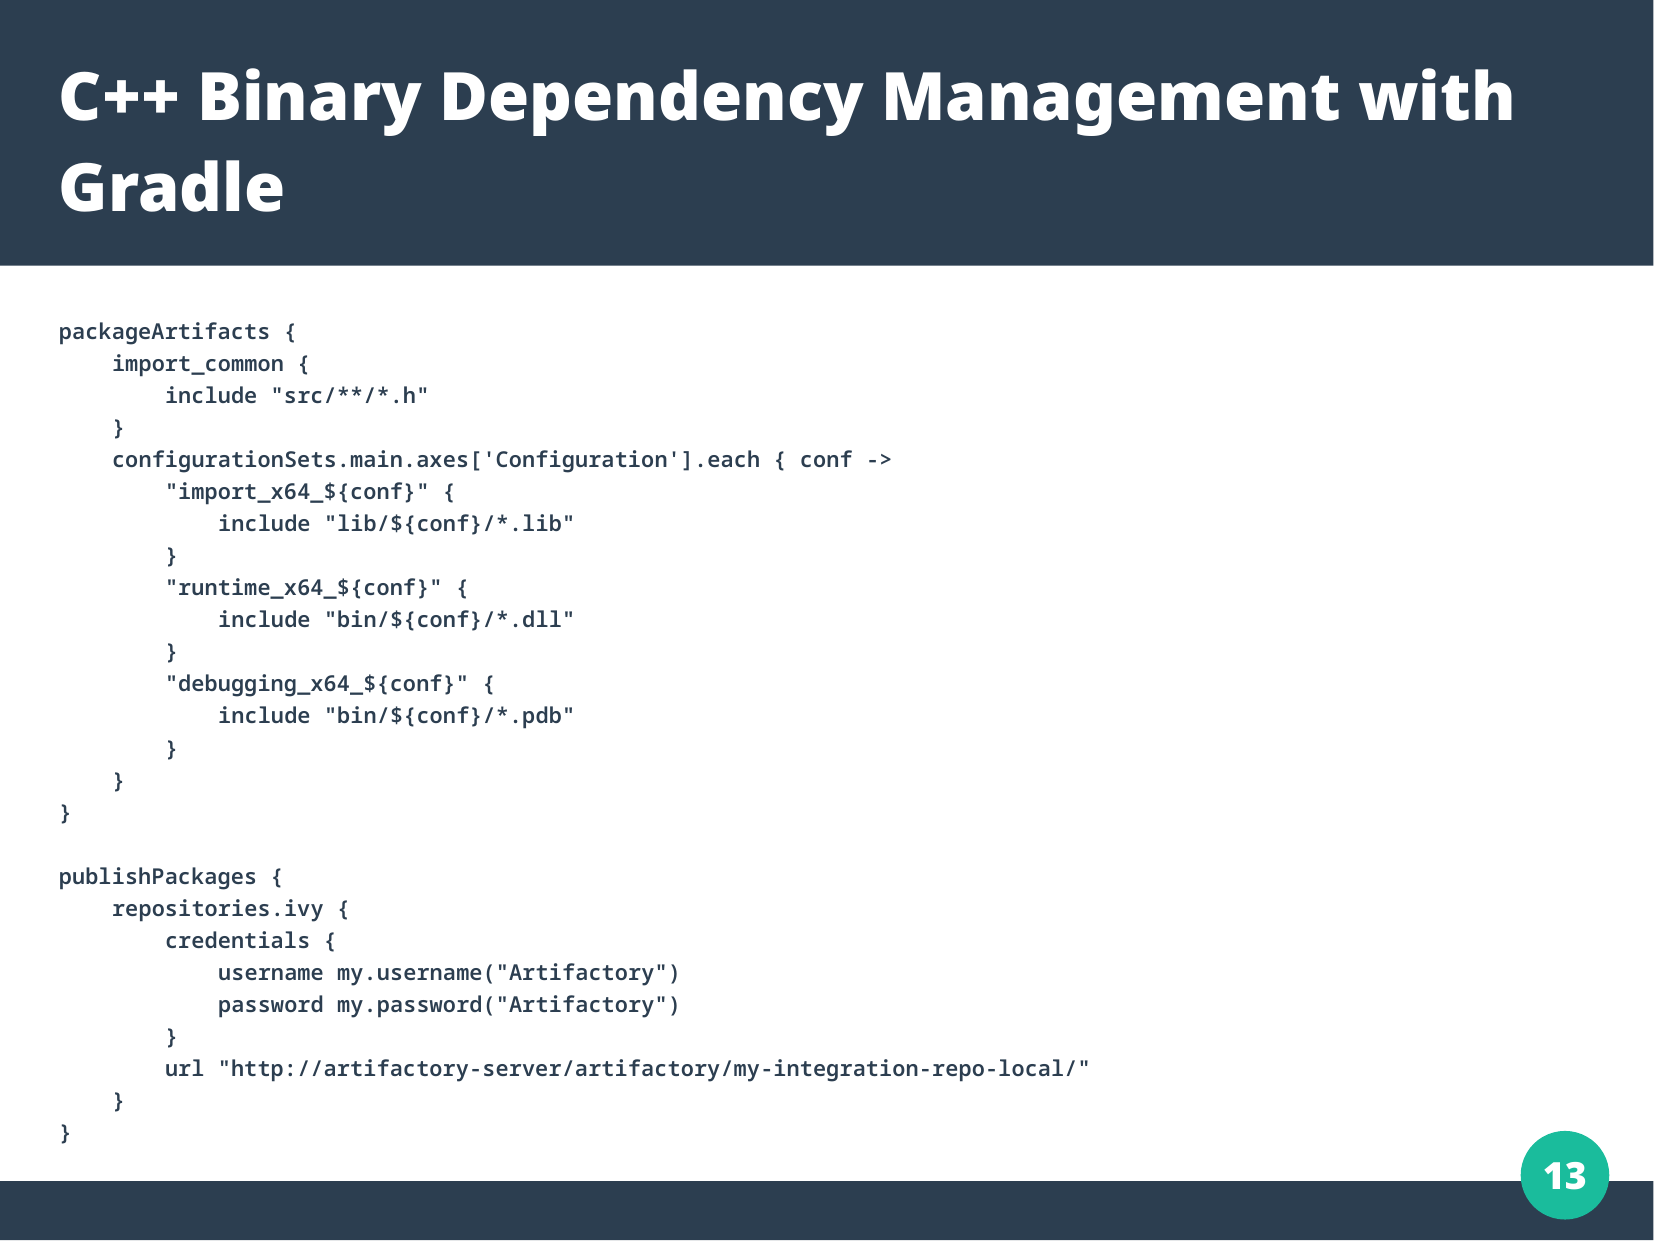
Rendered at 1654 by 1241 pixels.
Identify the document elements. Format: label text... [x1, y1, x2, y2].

list packageArtifacts { import_common { include "src/**/*.h" } configurationSets.main.axes['Configuration'].each { conf -> "import_x64_${conf}" { include "lib/${conf}/*.lib" } "runtime_x64_${conf}" { include "bin/${conf}/*.dll" } "debugging_x64_${conf}" { include "bin/${conf}/*.pdb" } } } publishPackages { repositories.ivy { credentials { username my.username("Artifactory") password my.password("Artifactory") } url "http://artifactory-server/artifactory/my-integration-repo-local/" } } [59, 324, 1595, 1152]
title C++ Binary Dependency Management with Gradle [59, 49, 1595, 207]
